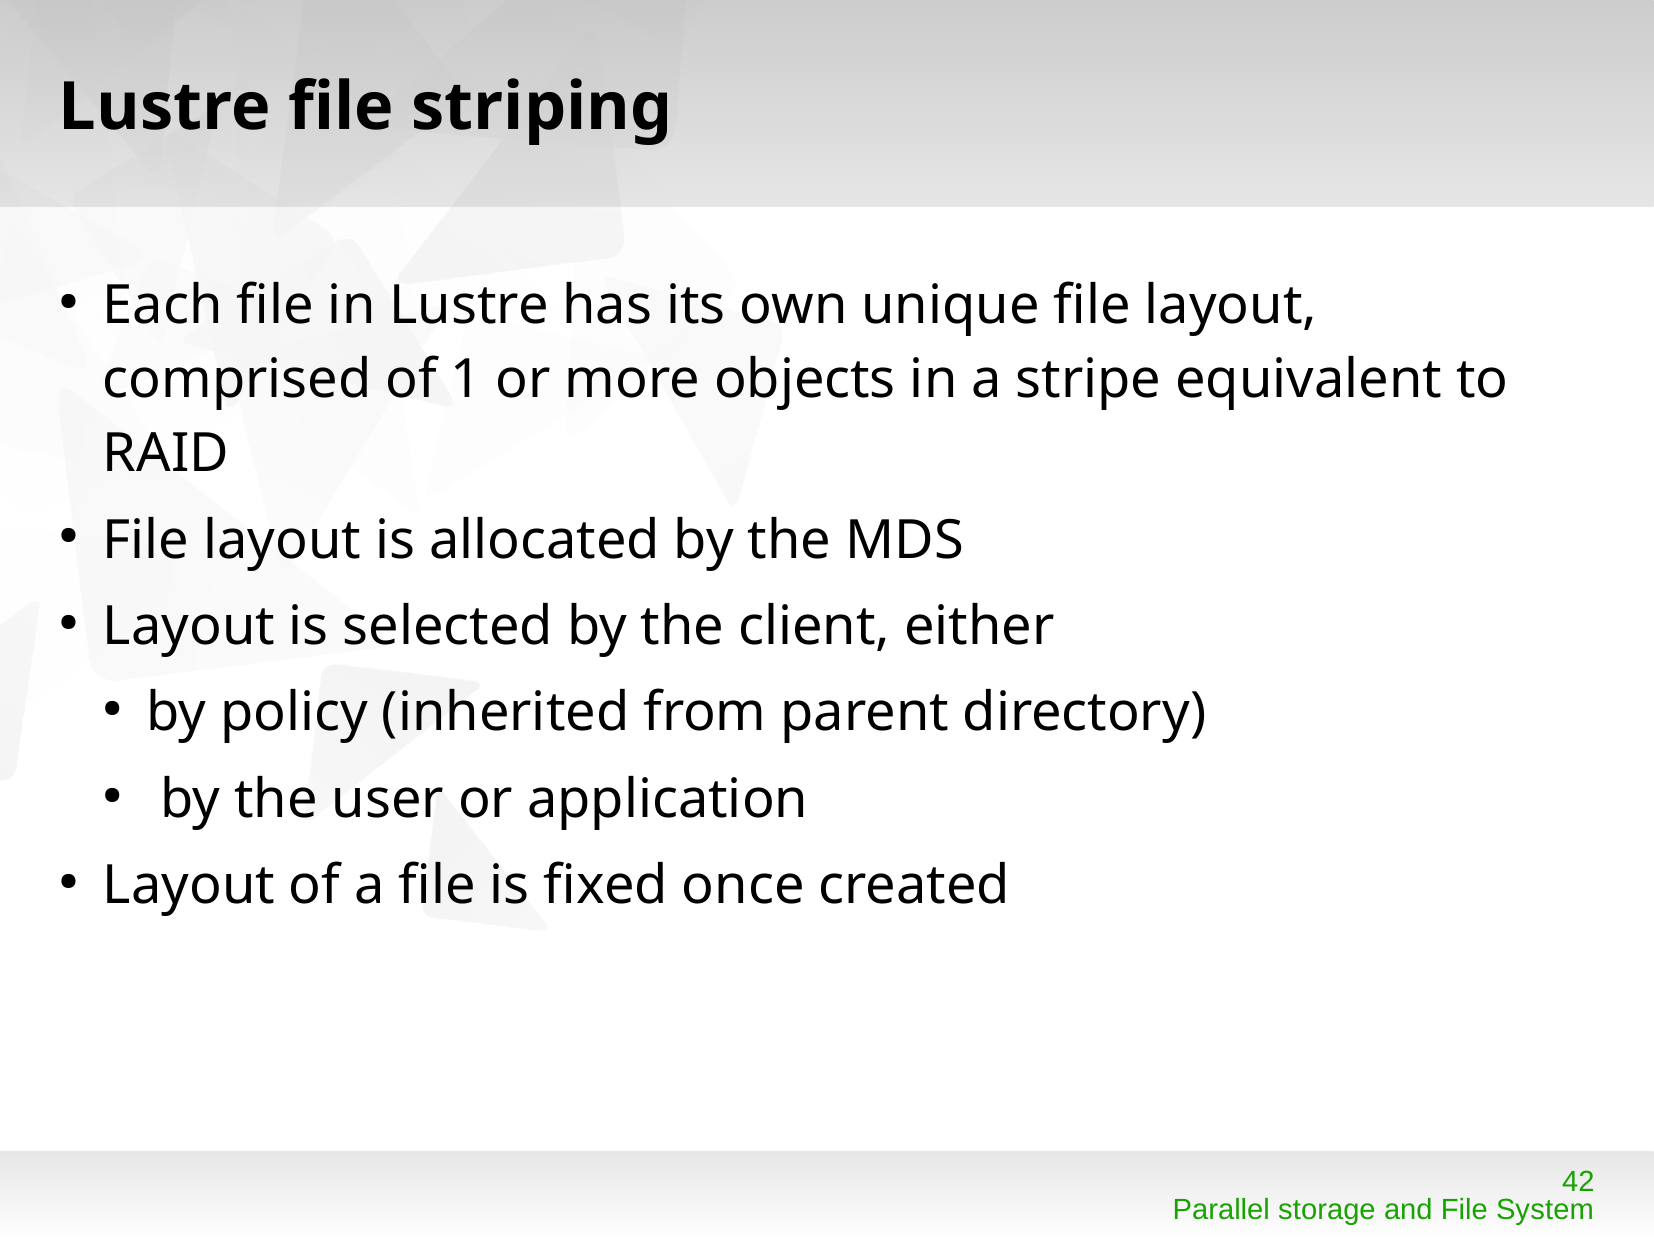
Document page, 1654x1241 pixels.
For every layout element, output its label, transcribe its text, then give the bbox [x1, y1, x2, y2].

title Lustre file striping [59, 29, 1595, 178]
list Each file in Lustre has its own unique file layout, comprised of 1 or more objects in a stripe equivalent to RAID File layout is allocated by the MDS Layout is selected by the client, either by policy (inherited from parent directory) by the user or application Layout of a file is fixed once created [59, 265, 1595, 986]
picture [0, 0, 783, 931]
